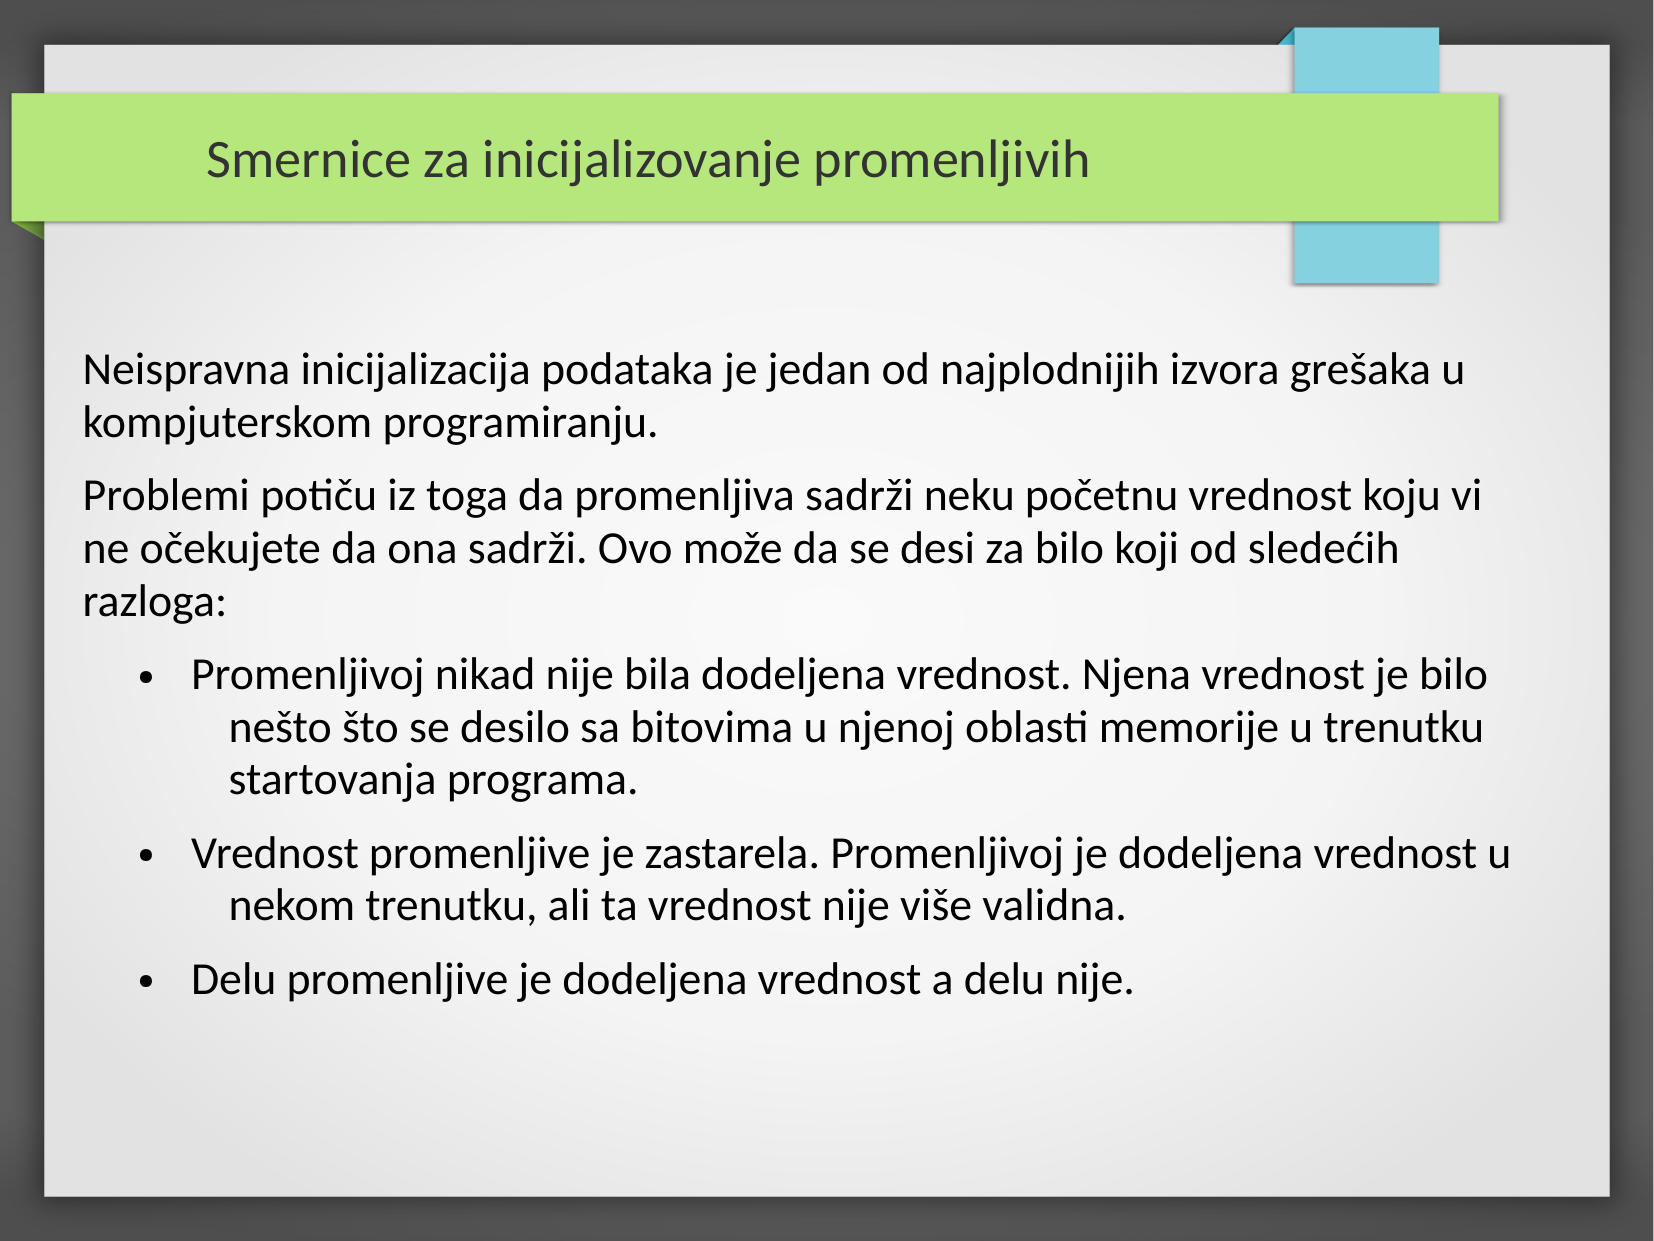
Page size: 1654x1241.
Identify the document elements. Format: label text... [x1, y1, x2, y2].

list Neispravna inicijalizacija podataka je jedan od najplodnijih izvora grešaka u kompjuterskom programiranju. Problemi potiču iz toga da promenljiva sadrži neku početnu vrednost koju vi ne očekujete da ona sadrži. Ovo može da se desi za bilo koji od sledećih razloga: Promenljivoj nikad nije bila dodeljena vrednost. Njena vrednost je bilo nešto što se desilo sa bitovima u njenoj oblasti memorije u trenutku startovanja programa. Vrednost promenljive je zastarela. Promenljivoj je dodeljena vrednost u nekom trenutku, ali ta vrednost nije više validna. Delu promenljive je dodeljena vrednost a delu nije. [82, 343, 1538, 1063]
picture [0, 0, 1654, 1241]
title Smernice za inicijalizovanje promenljivih [70, 106, 1229, 213]
